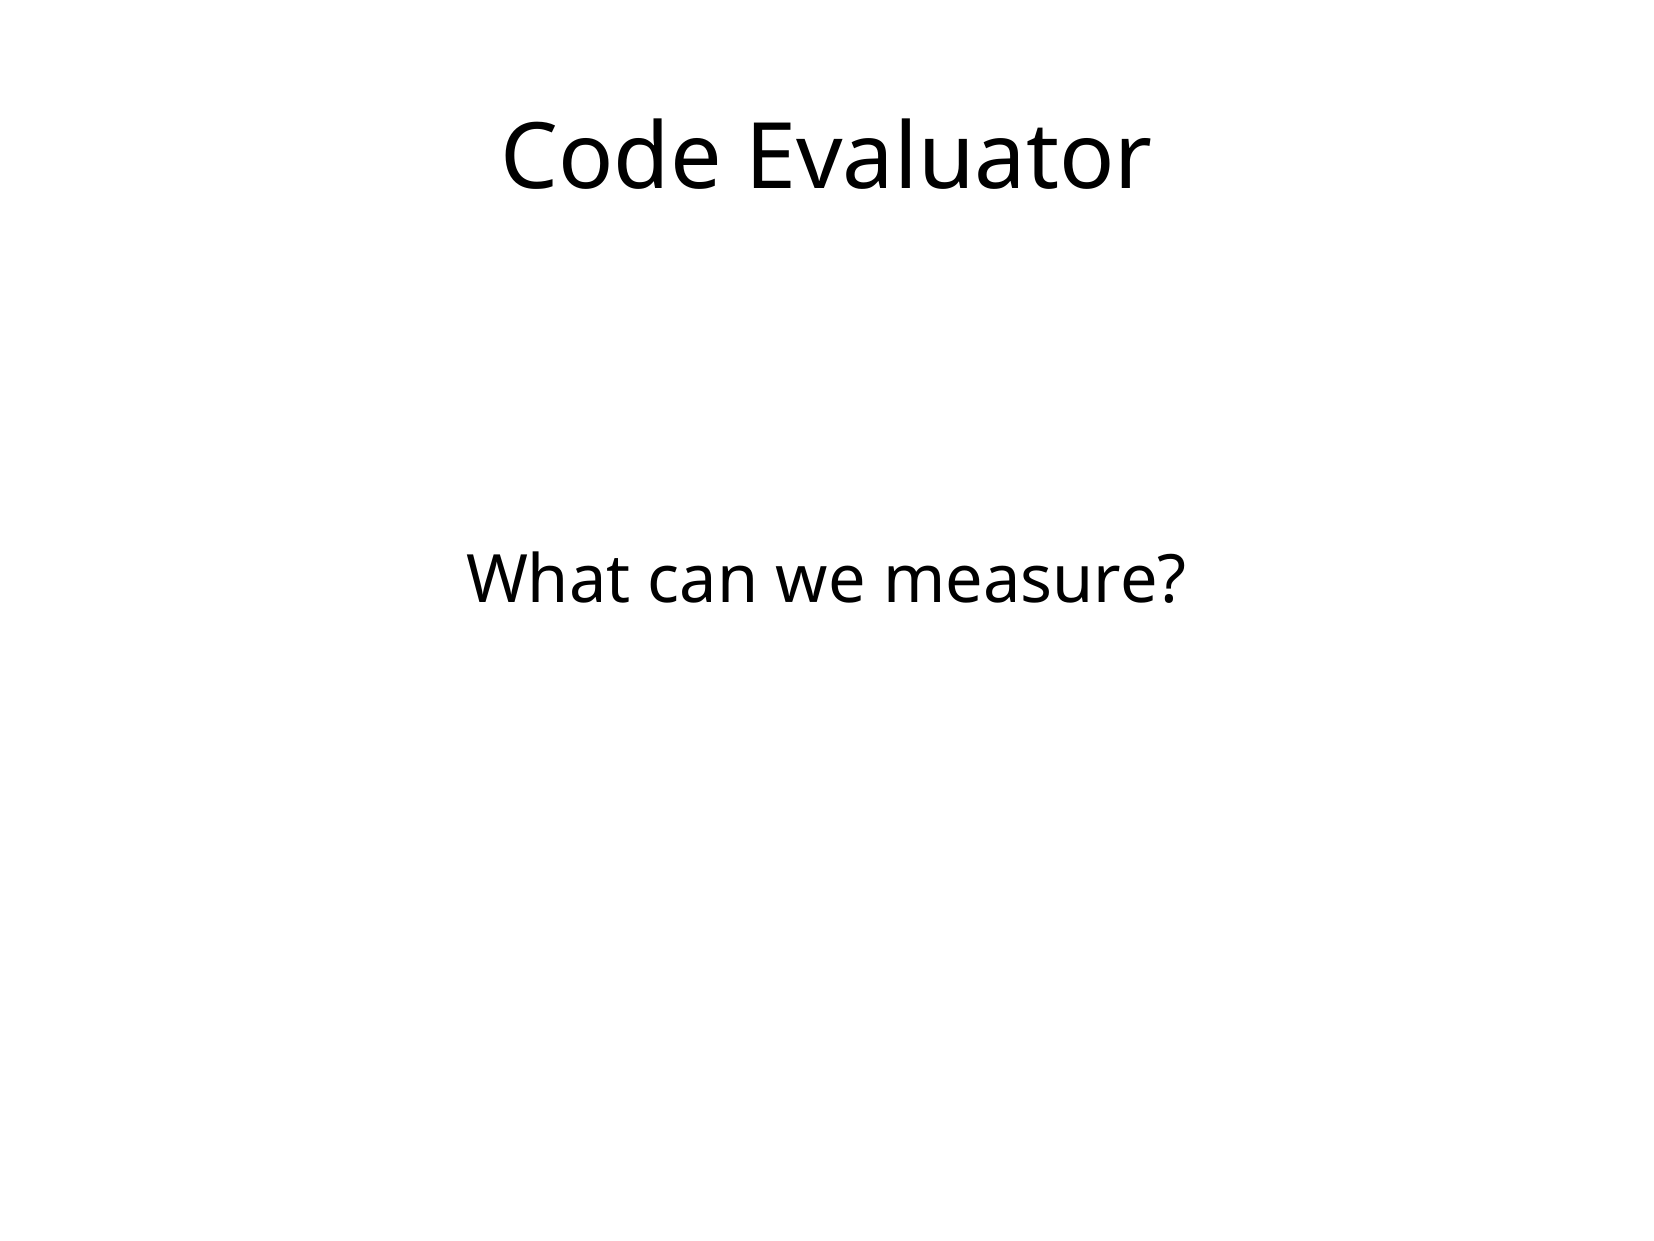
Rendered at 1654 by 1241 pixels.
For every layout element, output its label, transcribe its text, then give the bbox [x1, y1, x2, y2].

list What can we measure? [82, 290, 1571, 1010]
title Code Evaluator [82, 49, 1571, 257]
